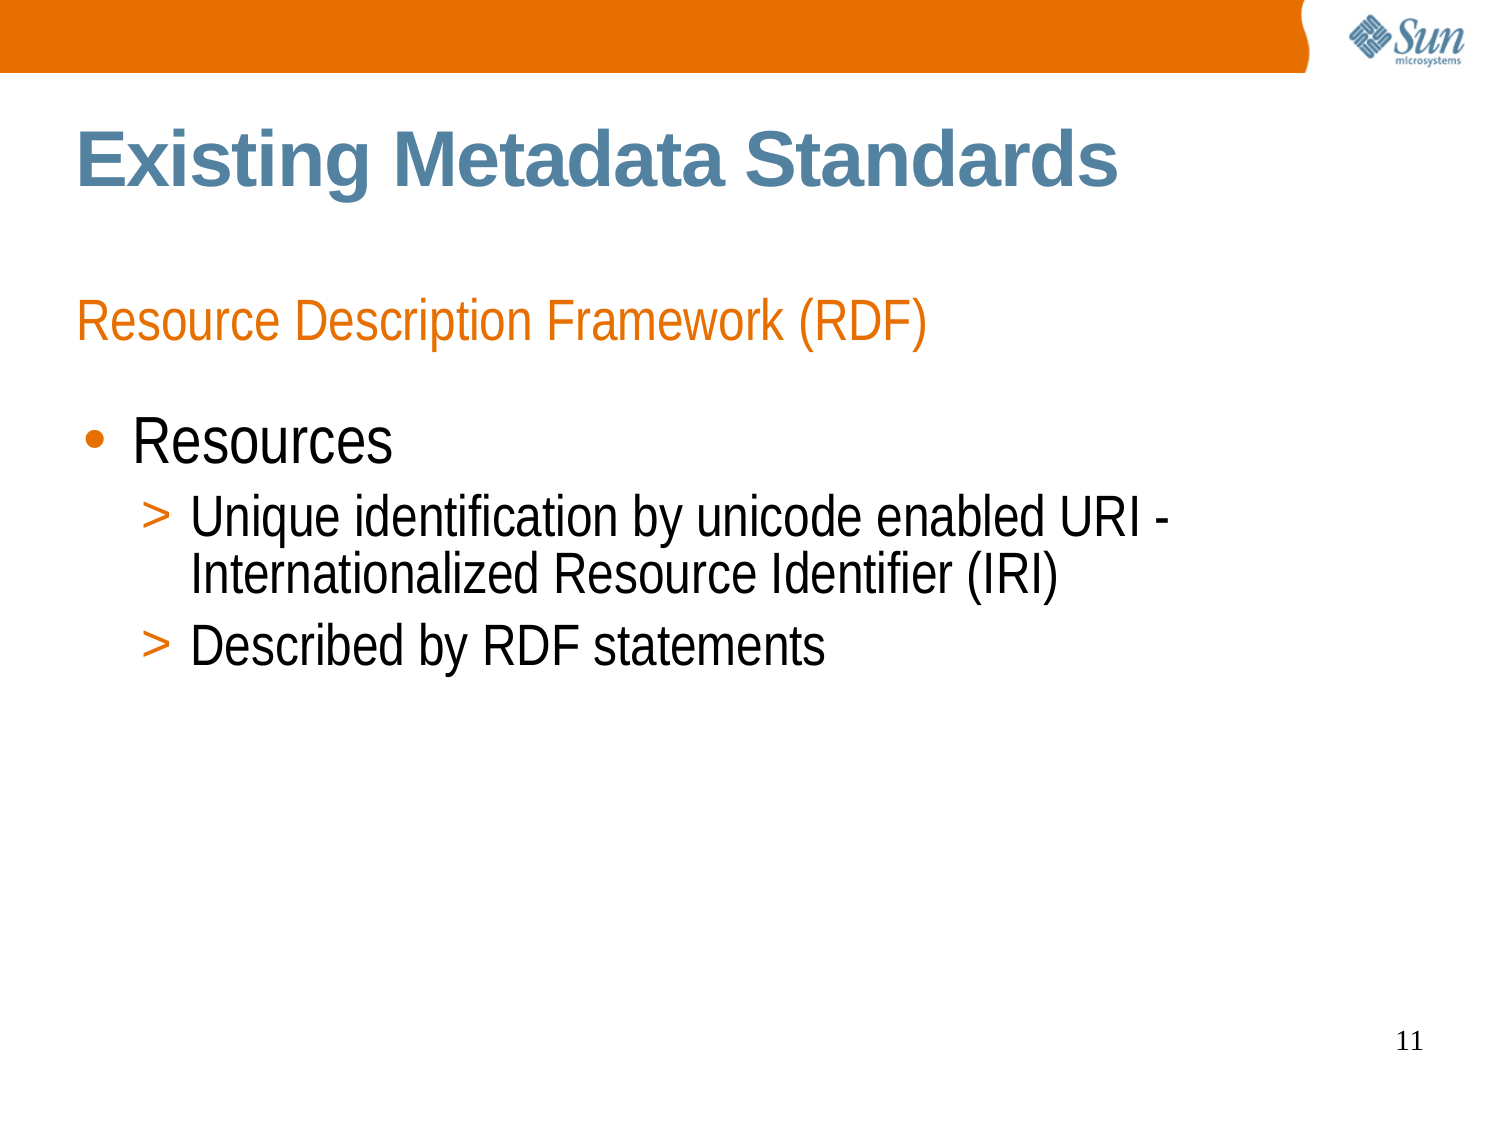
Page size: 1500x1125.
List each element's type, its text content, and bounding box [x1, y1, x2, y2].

title Existing Metadata Standards [75, 123, 1437, 227]
text_box Resource Description Framework (RDF) [76, 295, 1344, 364]
picture [0, 0, 1500, 73]
list Resources Unique identification by unicode enabled URI - Internationalized Resource Identifier (IRI) Described by RDF statements [64, 411, 1401, 978]
